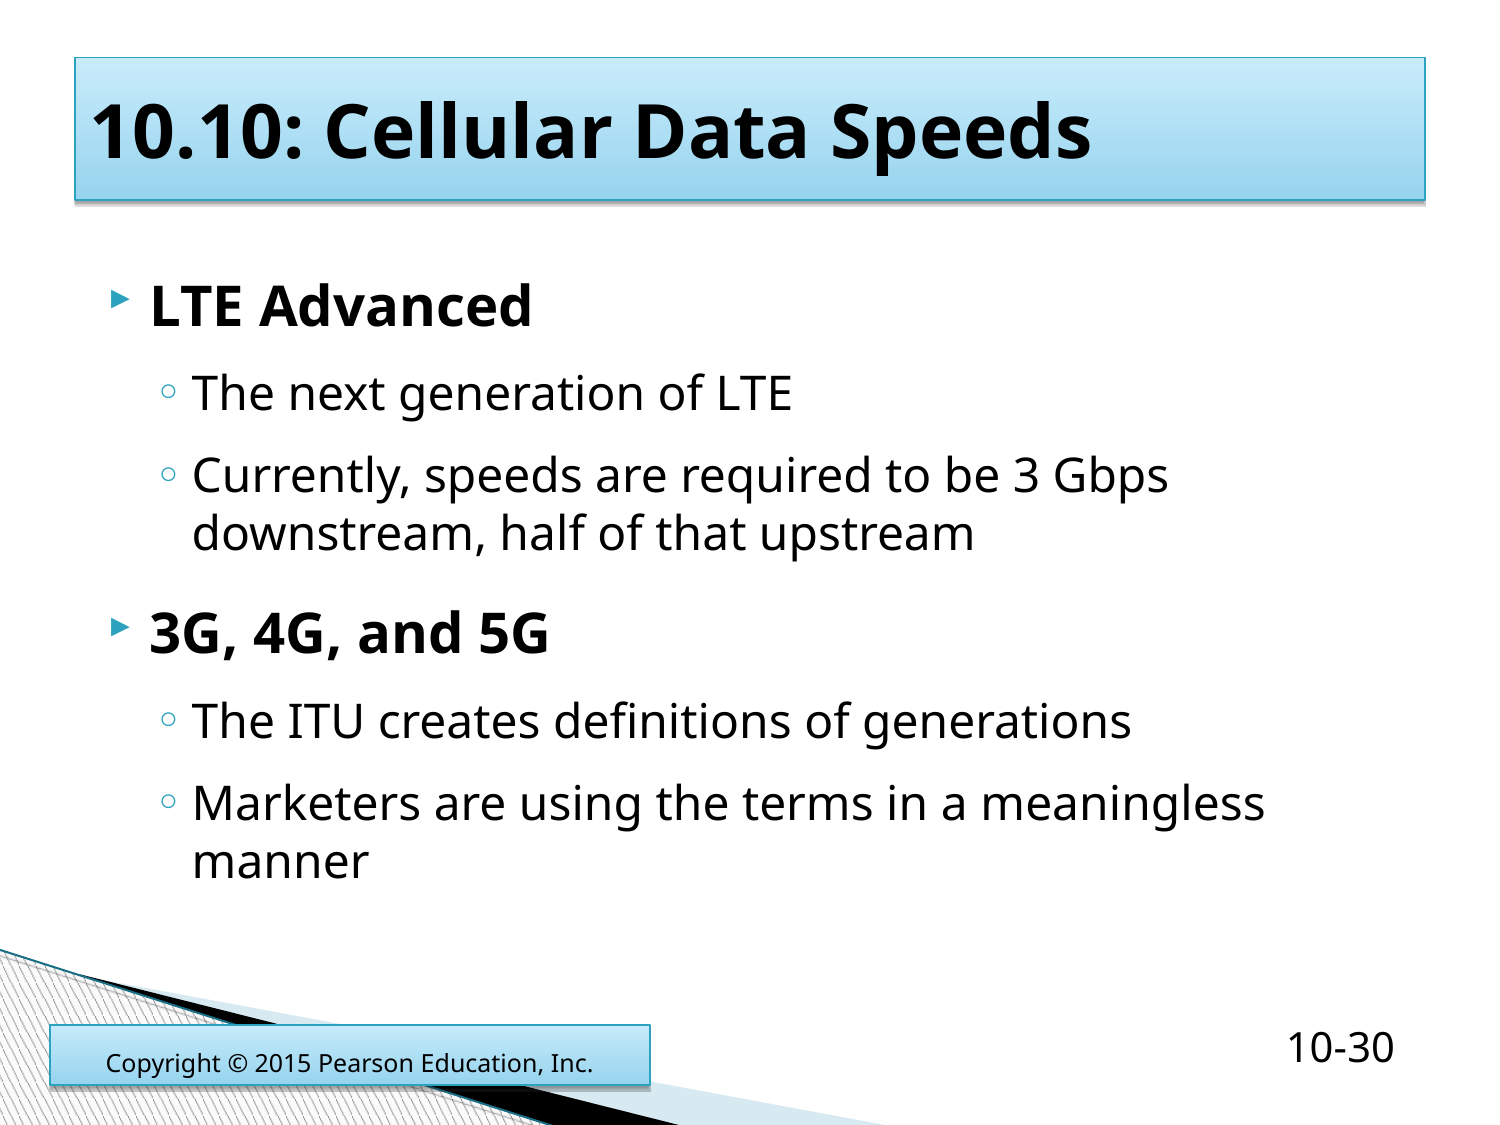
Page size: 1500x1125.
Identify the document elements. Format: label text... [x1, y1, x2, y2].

slide_number 10-<number> [1149, 1025, 1410, 1085]
list LTE Advanced The next generation of LTE Currently, speeds are required to be 3 Gbps downstream, half of that upstream 3G, 4G, and 5G The ITU creates definitions of generations Marketers are using the terms in a meaningless manner [75, 262, 1425, 986]
picture [0, 952, 543, 1125]
footer Copyright © 2015 Pearson Education, Inc. [50, 1025, 650, 1085]
title 10.10: Cellular Data Speeds [75, 57, 1425, 200]
